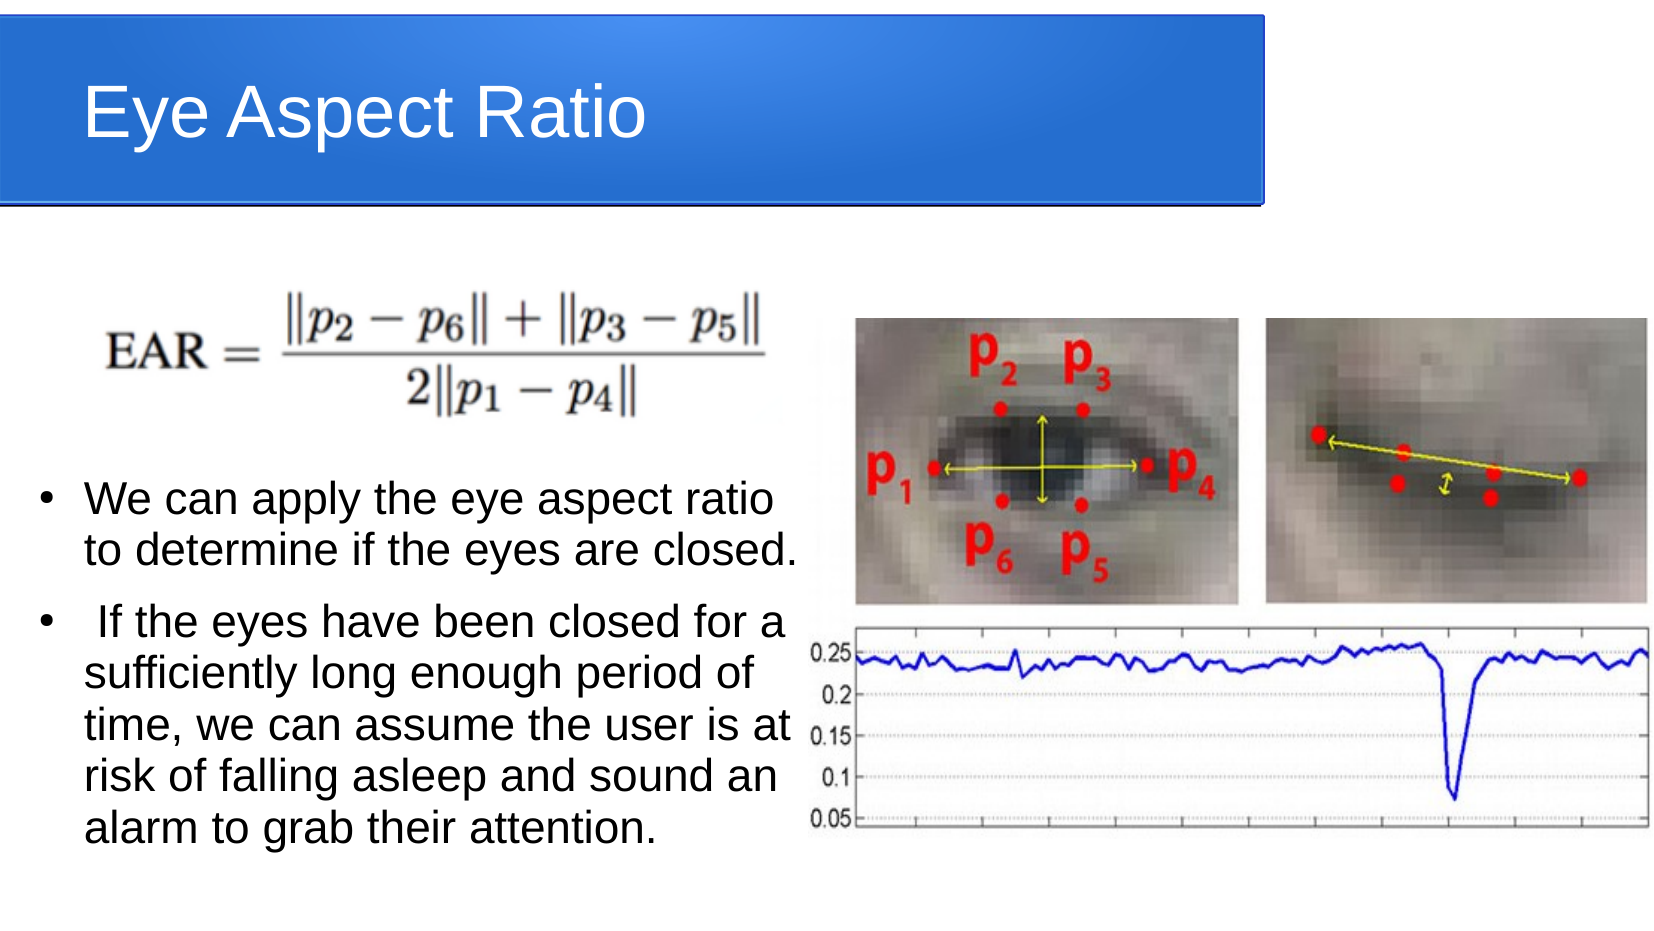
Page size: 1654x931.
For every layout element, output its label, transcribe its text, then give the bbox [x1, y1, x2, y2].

title Eye Aspect Ratio [82, 35, 1235, 189]
list We can apply the eye aspect ratio to determine if the eyes are closed. If the eyes have been closed for a sufficiently long enough period of time, we can assume the user is at risk of falling asleep and sound an alarm to grab their attention. [23, 472, 809, 886]
picture [82, 262, 1654, 839]
